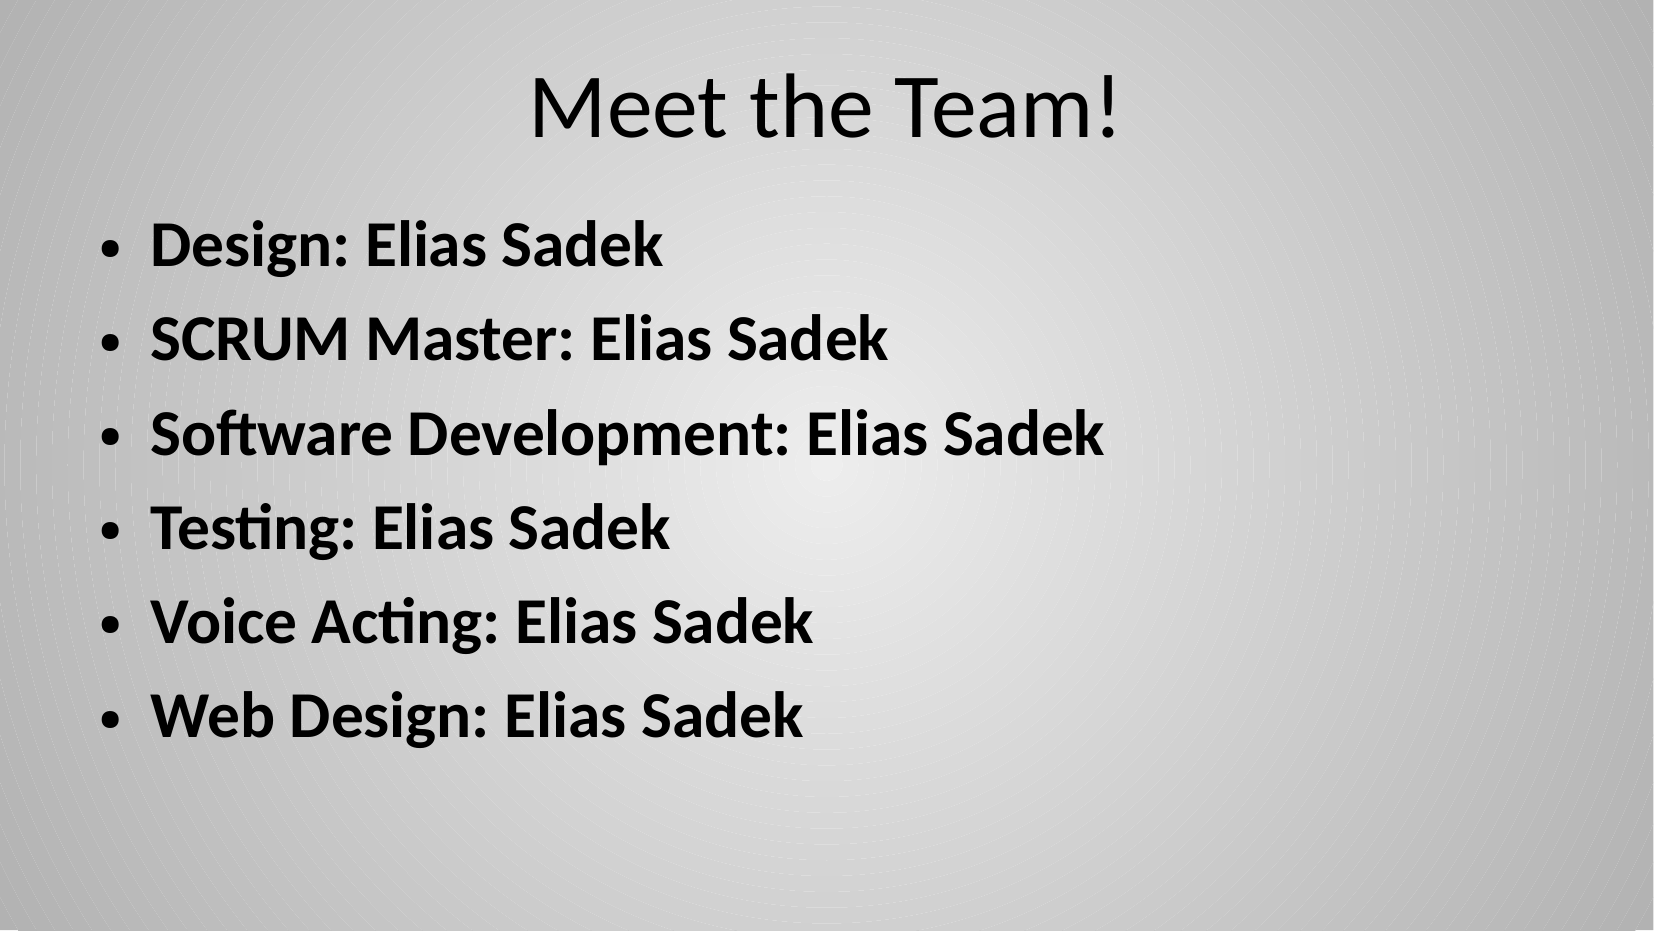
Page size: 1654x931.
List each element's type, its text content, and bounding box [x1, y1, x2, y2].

title Meet the Team! [82, 37, 1571, 193]
list Design: Elias Sadek SCRUM Master: Elias Sadek Software Development: Elias Sadek Testing: Elias Sadek Voice Acting: Elias Sadek Web Design: Elias Sadek [81, 217, 1570, 758]
